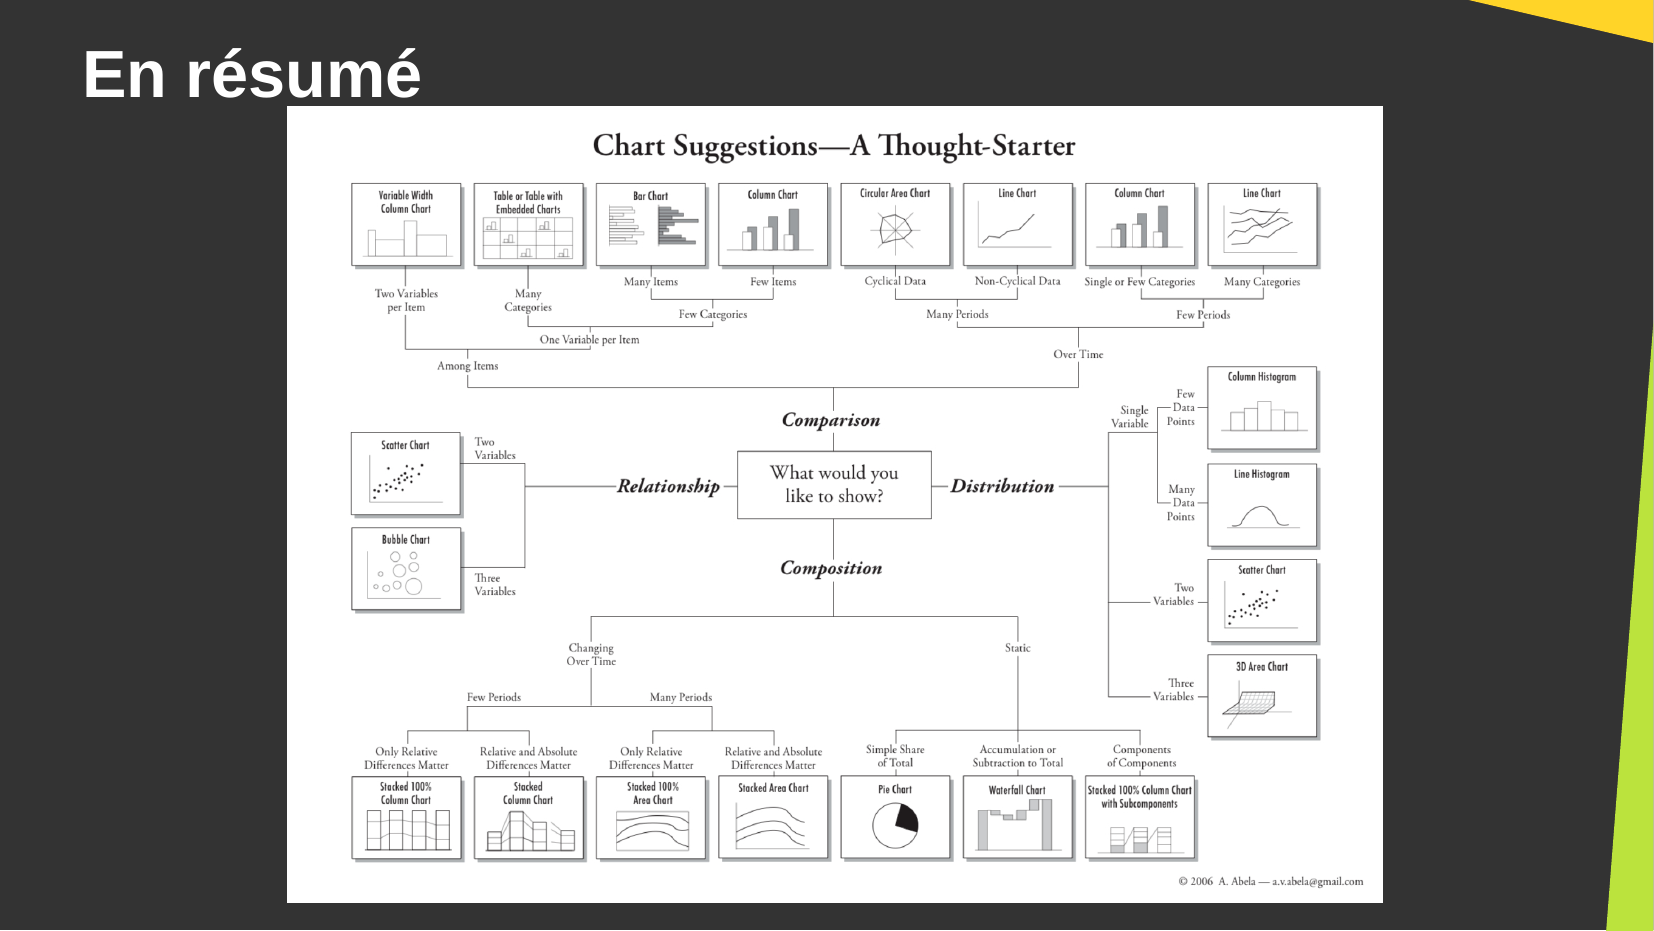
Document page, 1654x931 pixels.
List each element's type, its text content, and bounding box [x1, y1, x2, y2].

picture [287, 106, 1383, 903]
text_box [1468, 0, 1654, 44]
text_box [1606, 313, 1654, 931]
title En résumé [82, 37, 1571, 115]
